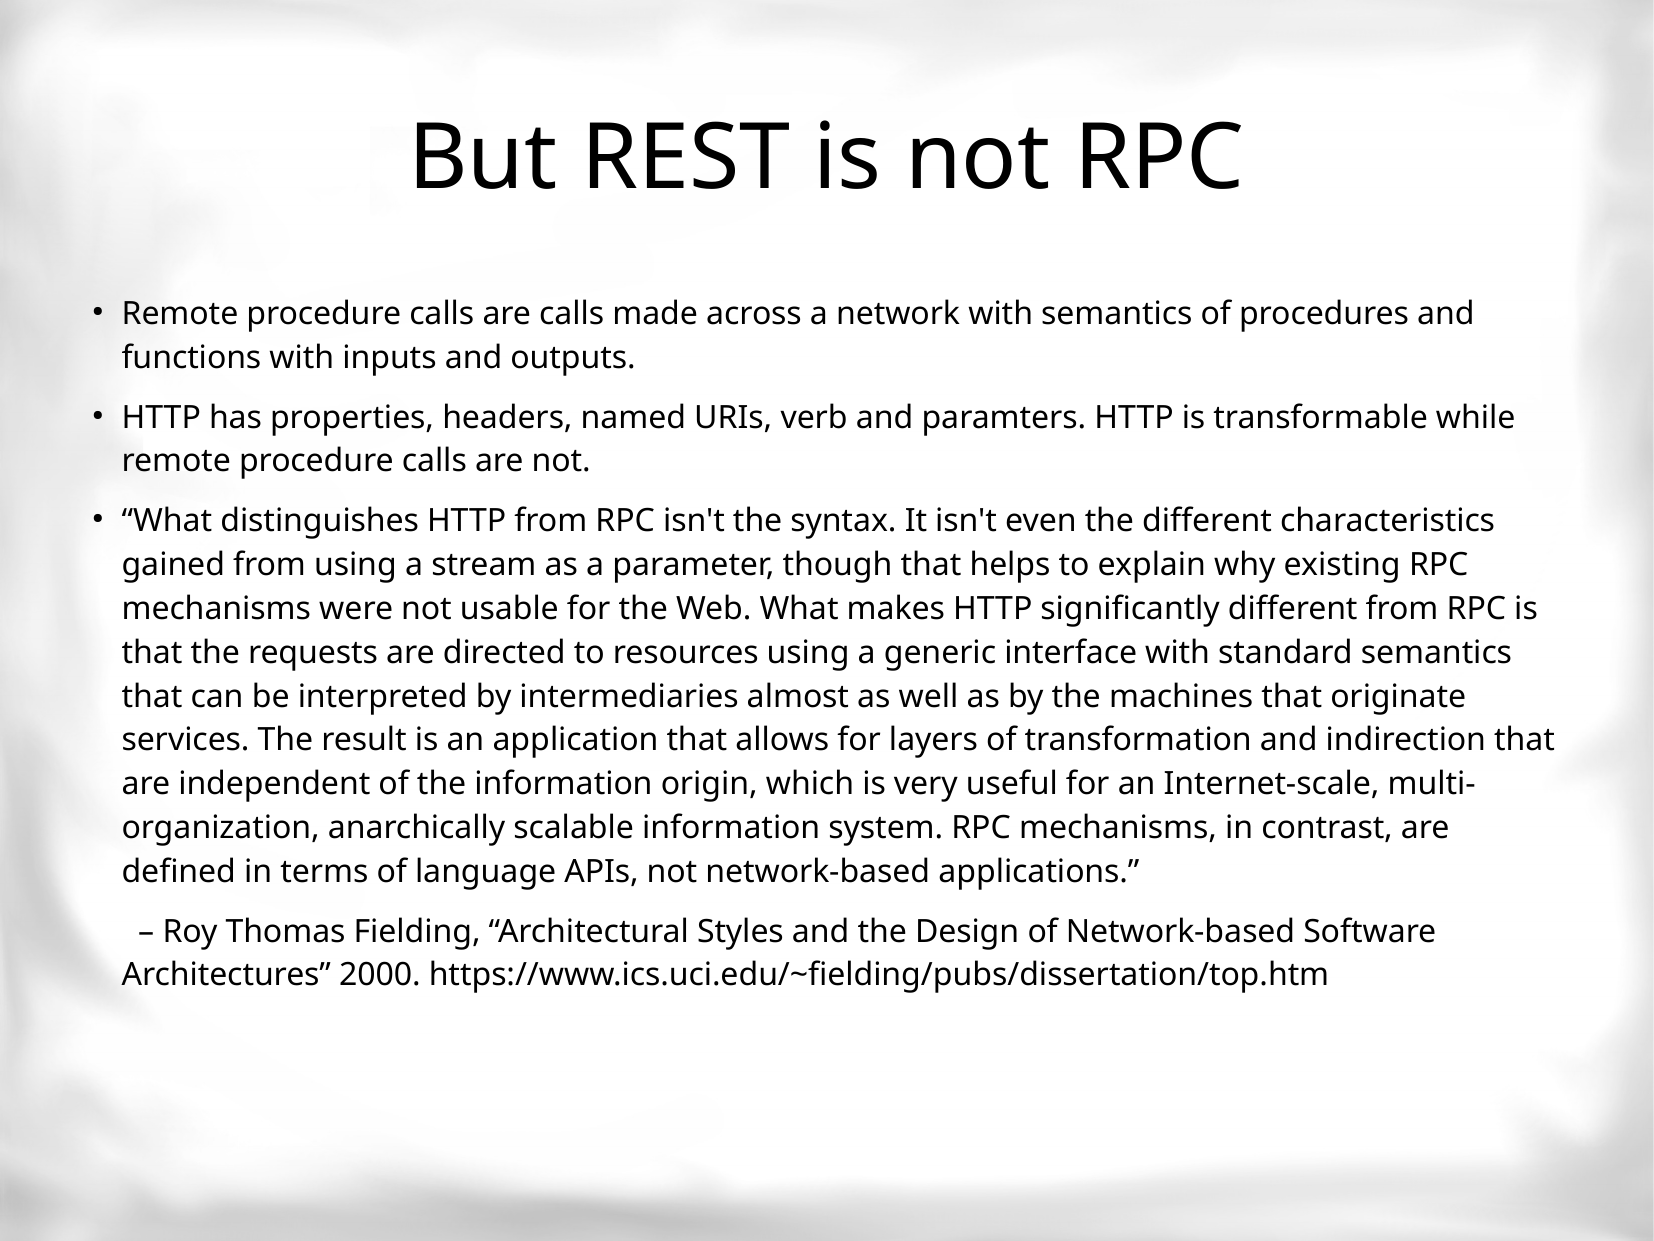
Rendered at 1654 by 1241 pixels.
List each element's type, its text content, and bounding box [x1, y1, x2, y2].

title But REST is not RPC [82, 49, 1571, 257]
picture [0, 0, 1654, 1241]
list Remote procedure calls are calls made across a network with semantics of procedures and functions with inputs and outputs. HTTP has properties, headers, named URIs, verb and paramters. HTTP is transformable while remote procedure calls are not. “What distinguishes HTTP from RPC isn't the syntax. It isn't even the different characteristics gained from using a stream as a parameter, though that helps to explain why existing RPC mechanisms were not usable for the Web. What makes HTTP significantly different from RPC is that the requests are directed to resources using a generic interface with standard semantics that can be interpreted by intermediaries almost as well as by the machines that originate services. The result is an application that allows for layers of transformation and indirection that are independent of the information origin, which is very useful for an Internet-scale, multi-organization, anarchically scalable information system. RPC mechanisms, in contrast, are defined in terms of language APIs, not network-based applications.” – Roy Thomas Fielding, “Architectural Styles and the Design of Network-based Software Architectures” 2000. https://www.ics.uci.edu/~fielding/pubs/dissertation/top.htm [82, 290, 1571, 1010]
